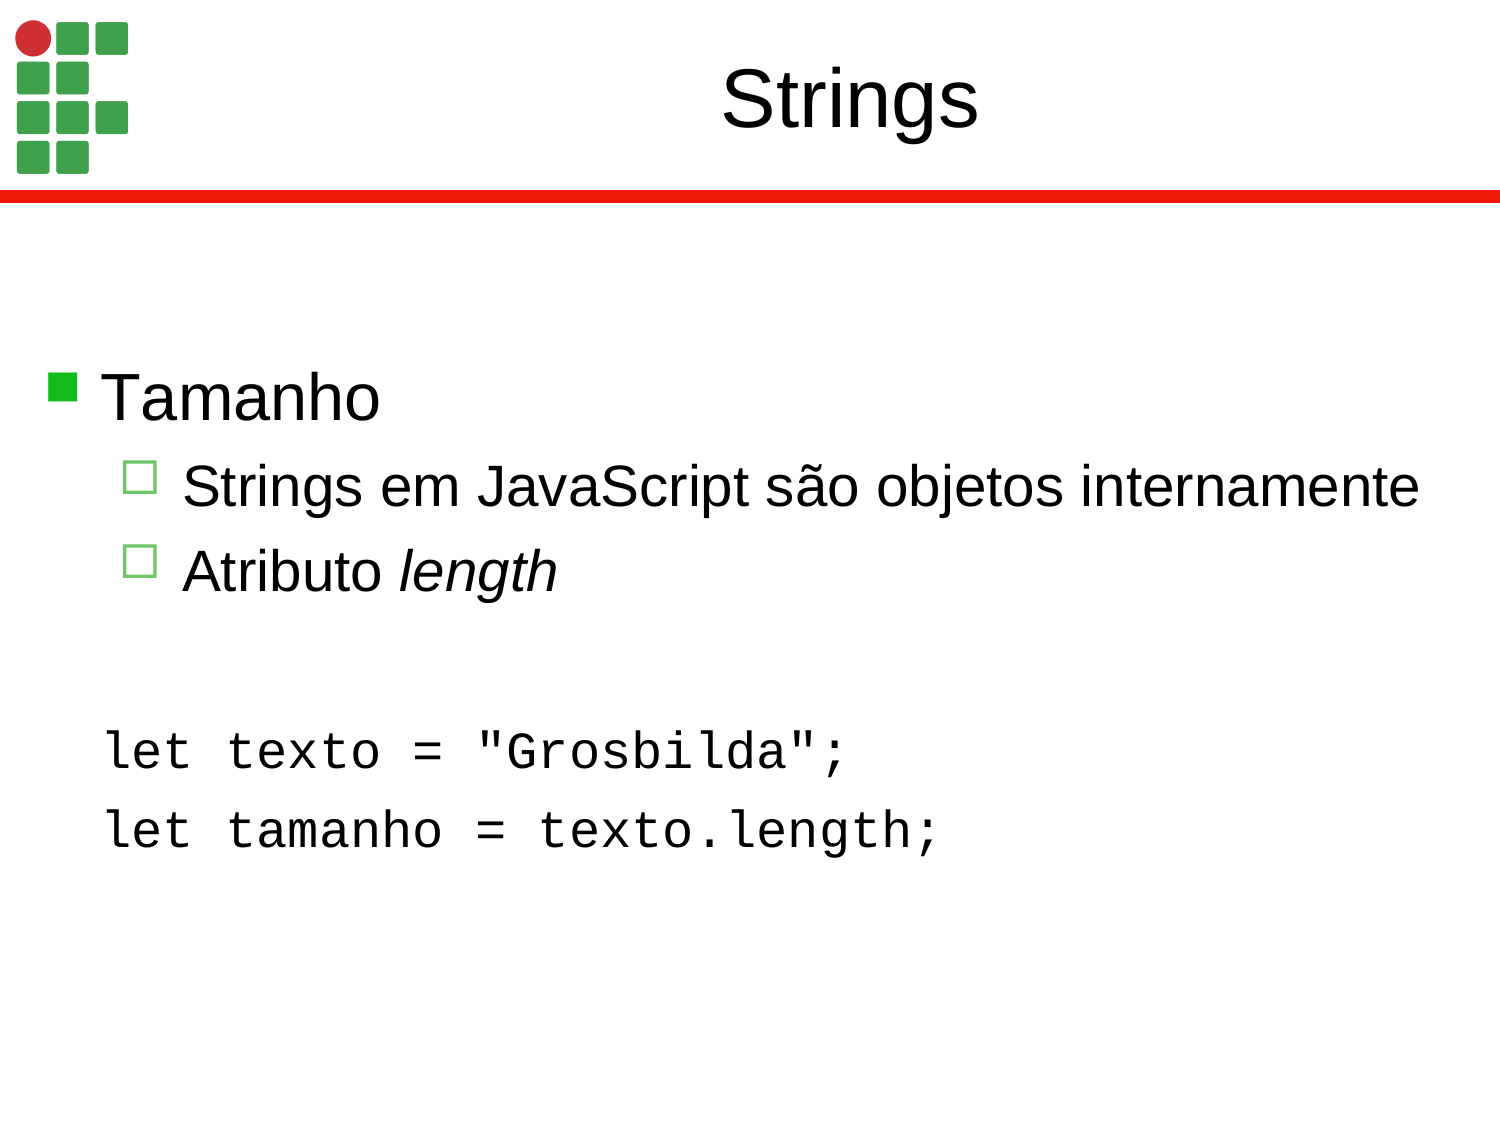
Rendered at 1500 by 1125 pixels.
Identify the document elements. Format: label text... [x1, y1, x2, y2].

picture [14, 16, 130, 178]
list Tamanho Strings em JavaScript são objetos internamente Atributo length let texto = "Grosbilda"; let tamanho = texto.length; [29, 207, 1471, 1087]
title Strings [230, 0, 1471, 202]
